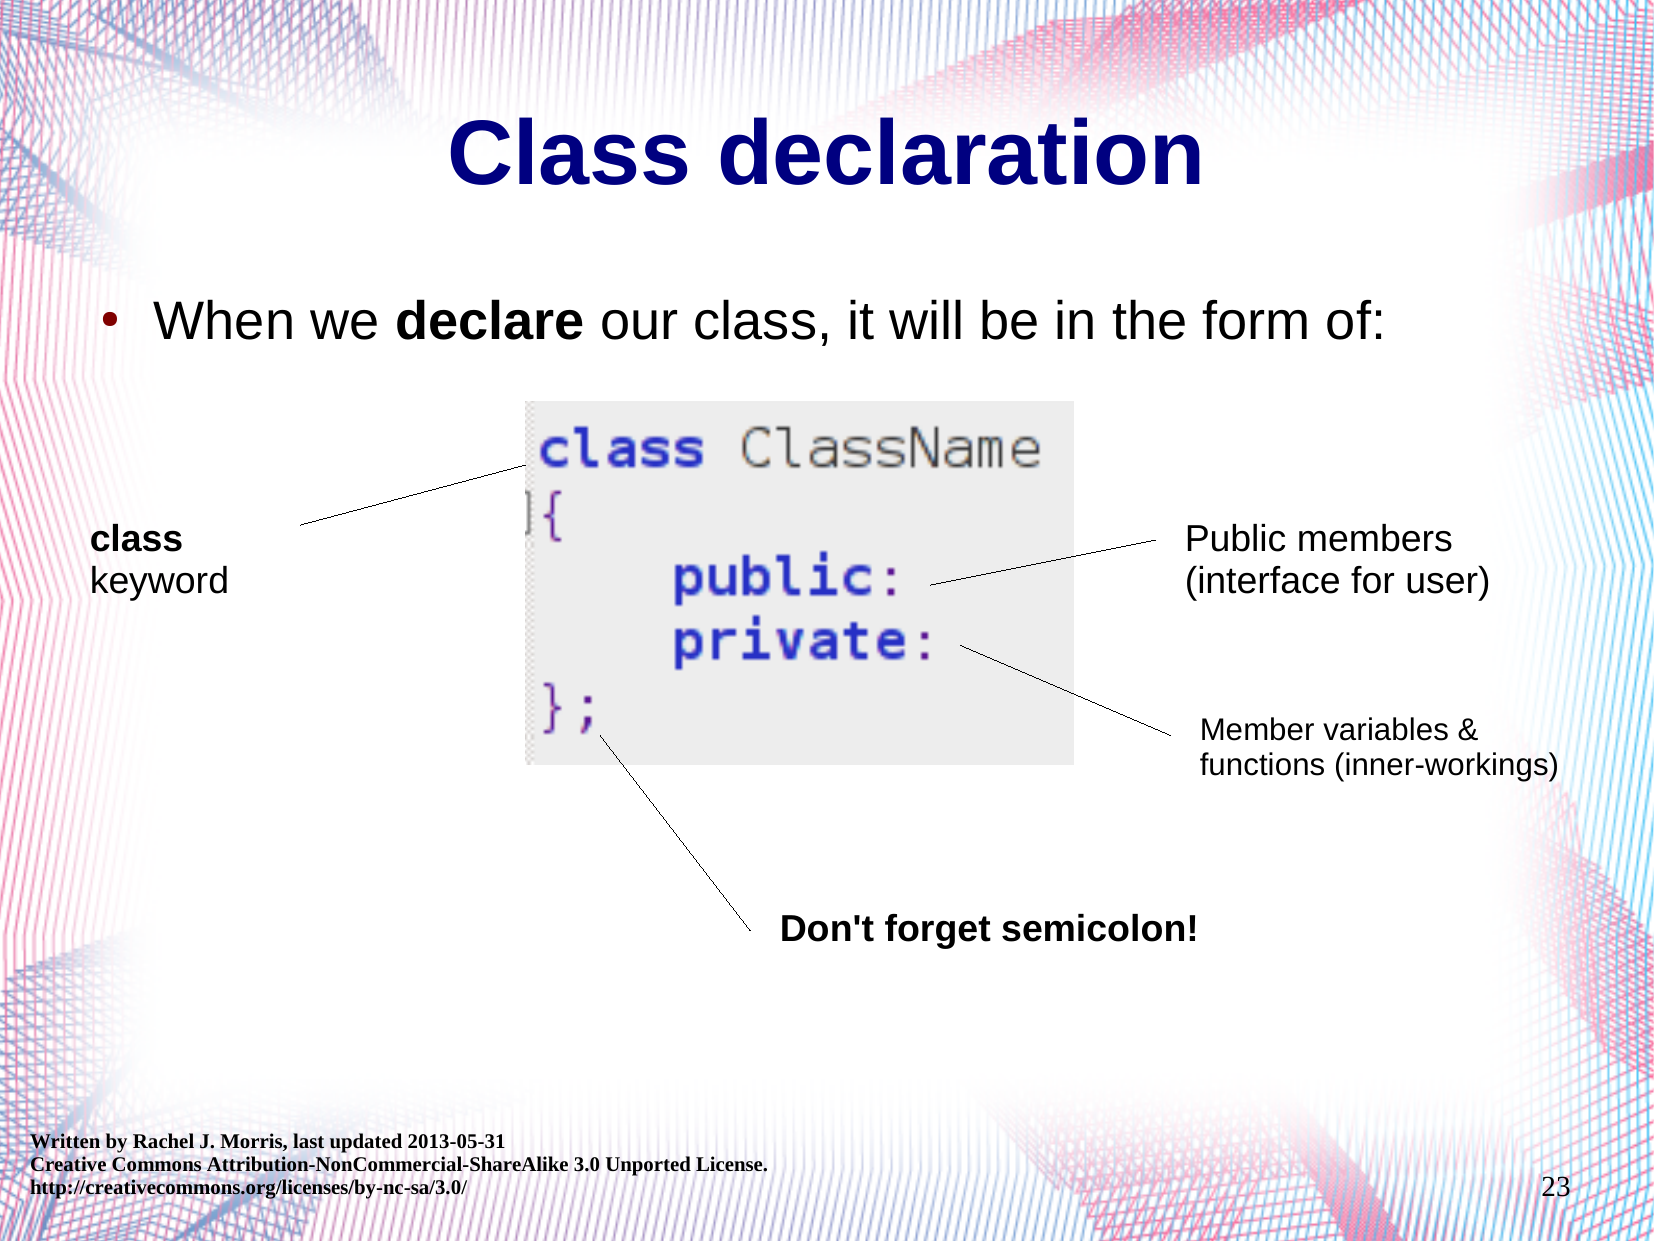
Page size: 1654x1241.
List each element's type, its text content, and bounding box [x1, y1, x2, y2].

list When we declare our class, it will be in the form of: [82, 290, 1571, 451]
text_box Public members (interface for user) [1170, 510, 1561, 609]
picture [0, 0, 1654, 1241]
title Class declaration [82, 49, 1571, 257]
text_box class keyword [75, 510, 286, 609]
text_box Member variables & functions (inner-workings) [1185, 705, 1591, 790]
text_box Don't forget semicolon! [765, 900, 1276, 957]
